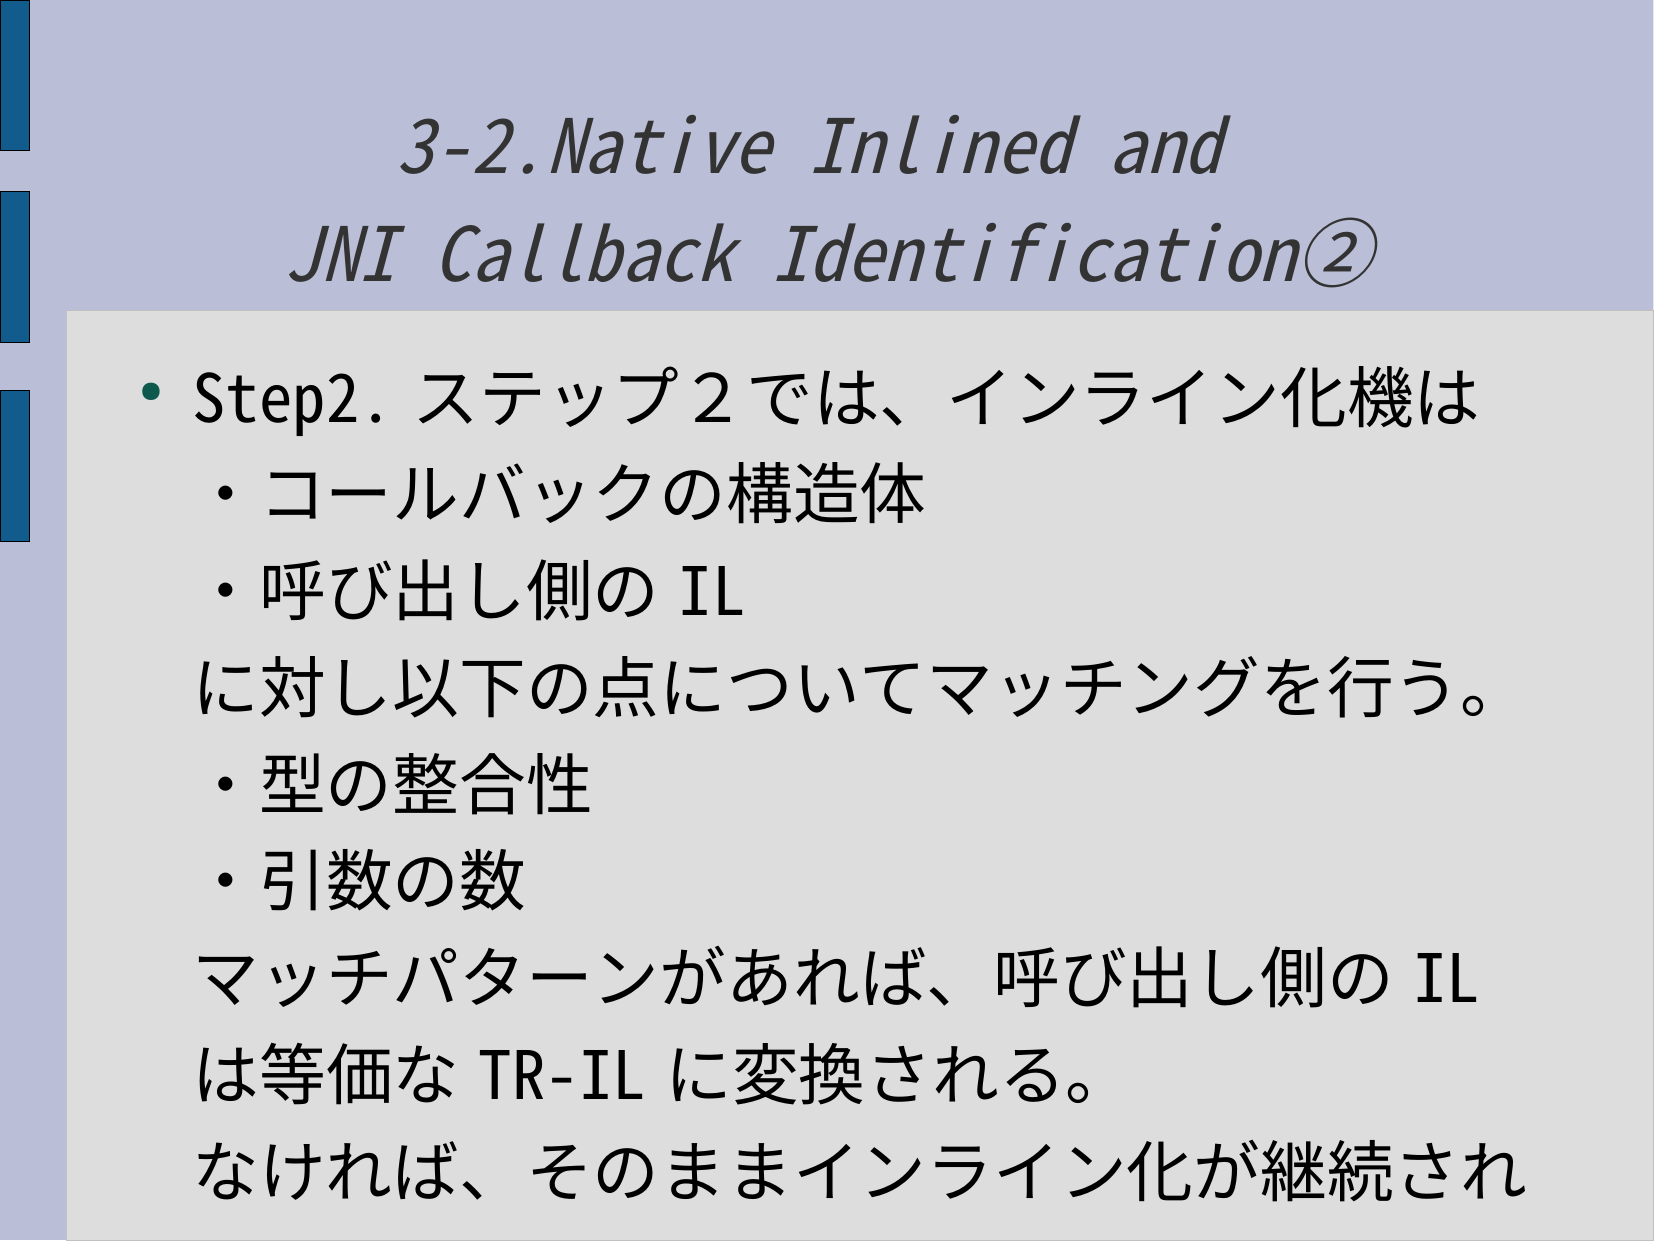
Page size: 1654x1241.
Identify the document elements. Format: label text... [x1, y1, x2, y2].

list Step2.ステップ２では、インライン化機は ・コールバックの構造体 ・呼び出し側のIL に対し以下の点についてマッチングを行う。 ・型の整合性 ・引数の数 マッチパターンがあれば、呼び出し側のILは等価なTR-ILに変換される。 なければ、そのままインライン化が継続される。 [121, 344, 1534, 1241]
title 3-2.Native Inlined and JNI Callback Identification② [121, 91, 1534, 299]
